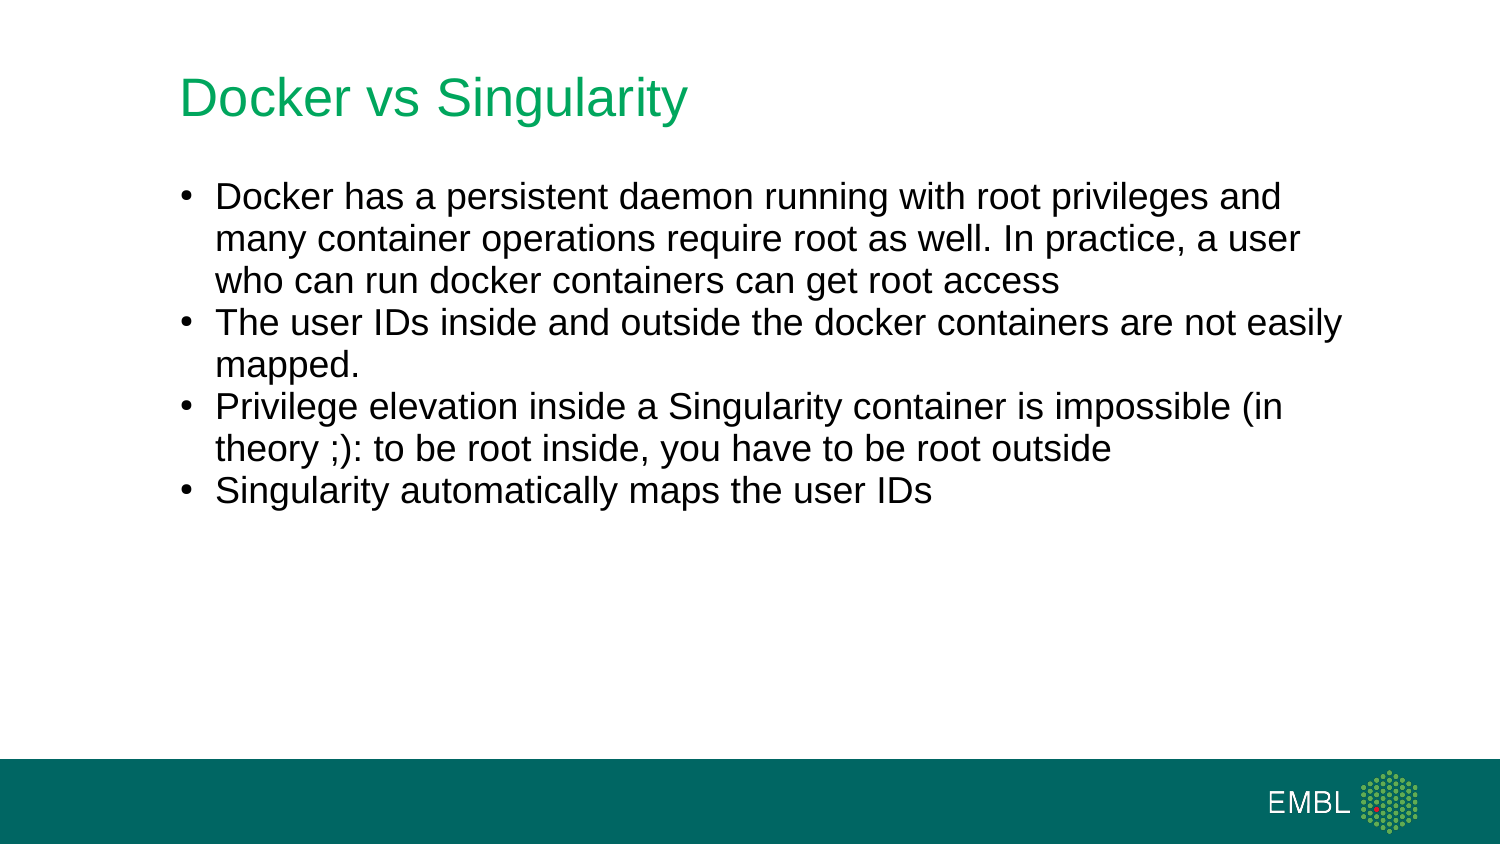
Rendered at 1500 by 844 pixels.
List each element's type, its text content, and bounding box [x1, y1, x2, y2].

text_box Docker vs Singularity [165, 60, 705, 136]
text_box Docker has a persistent daemon running with root privileges and many container operations require root as well. In practice, a user who can run docker containers can get root access The user IDs inside and outside the docker containers are not easily mapped. Privilege elevation inside a Singularity container is impossible (in theory ;): to be root inside, you have to be root outside Singularity automatically maps the user IDs [165, 168, 1366, 736]
